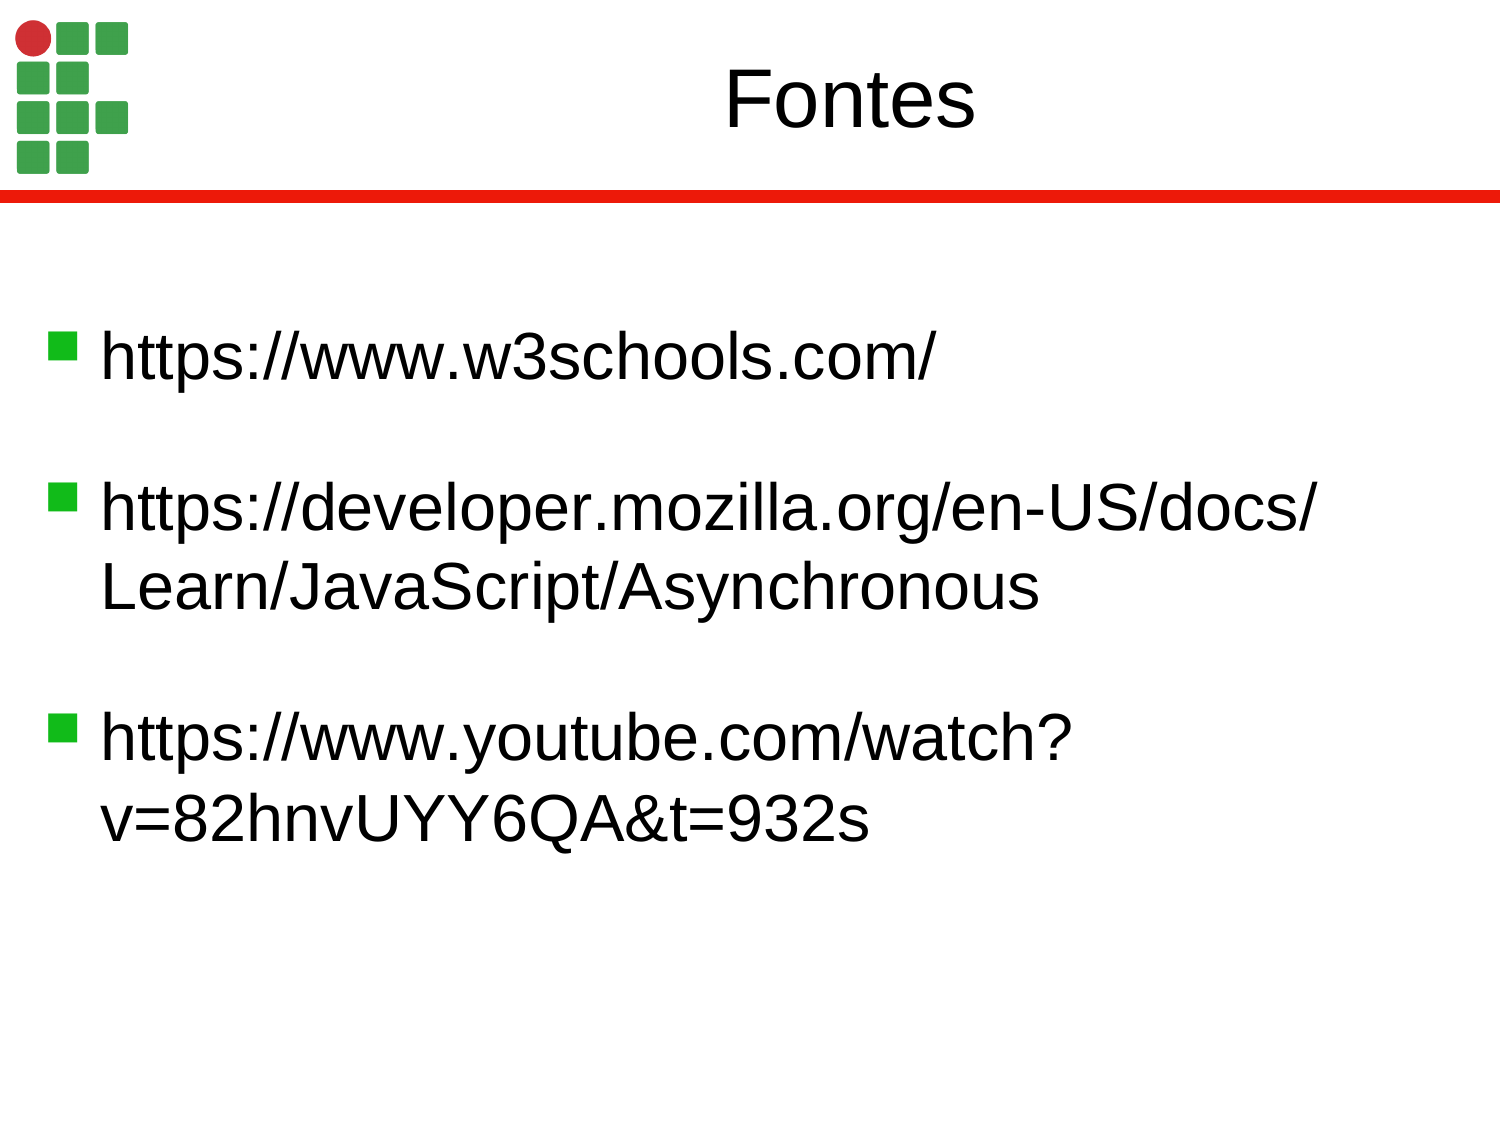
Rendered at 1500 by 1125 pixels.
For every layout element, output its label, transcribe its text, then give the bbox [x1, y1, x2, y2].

list https://www.w3schools.com/ https://developer.mozilla.org/en-US/docs/Learn/JavaScript/Asynchronous https://www.youtube.com/watch?v=82hnvUYY6QA&t=932s [29, 207, 1471, 1087]
title Fontes [230, 0, 1471, 202]
picture [14, 16, 130, 178]
